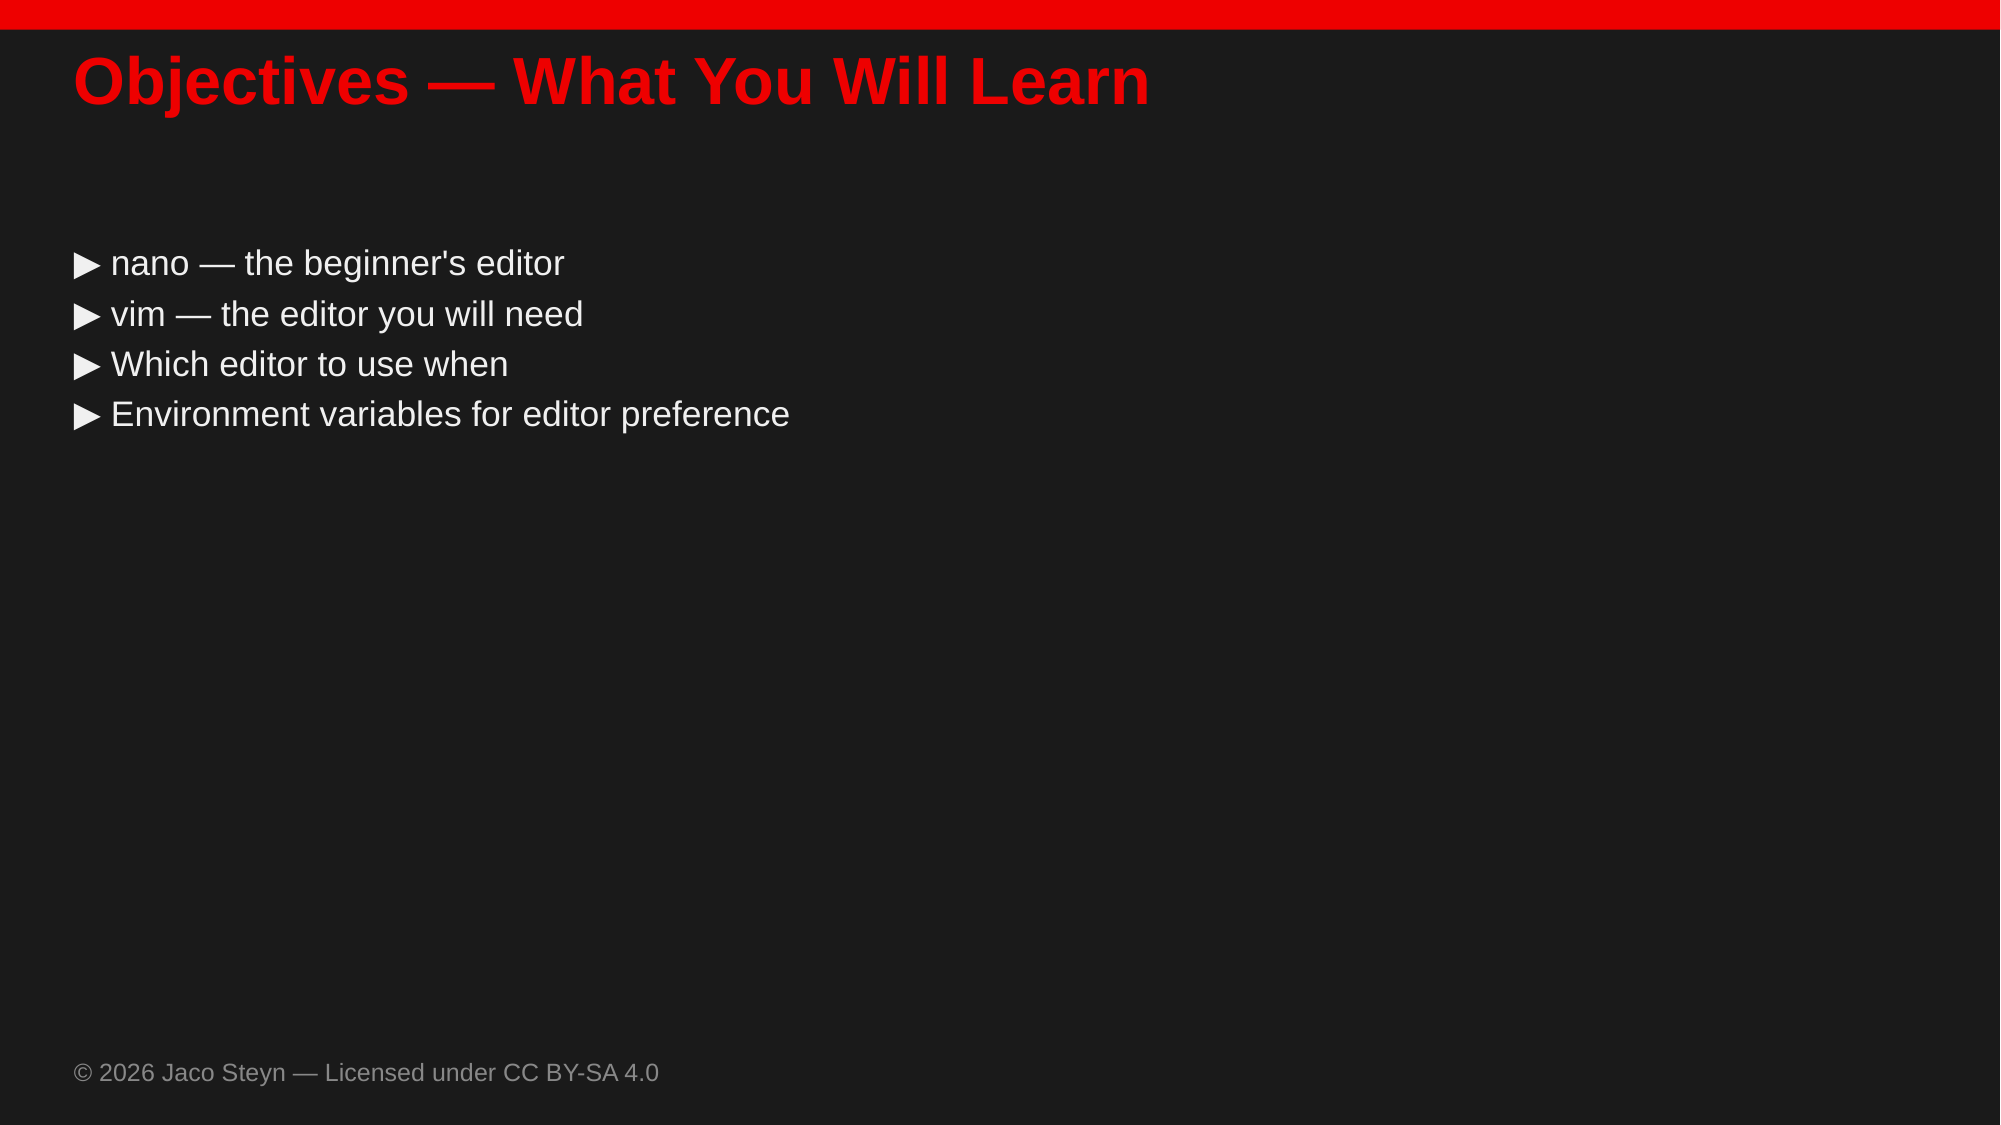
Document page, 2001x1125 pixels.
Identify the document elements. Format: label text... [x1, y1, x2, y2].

text_box ▶ nano — the beginner's editor ▶ vim — the editor you will need ▶ Which editor to use when ▶ Environment variables for editor preference [59, 236, 1942, 1037]
text_box [0, 0, 2001, 30]
text_box © 2026 Jaco Steyn — Licensed under CC BY-SA 4.0 [59, 1051, 1942, 1093]
text_box Objectives — What You Will Learn [59, 36, 1942, 208]
